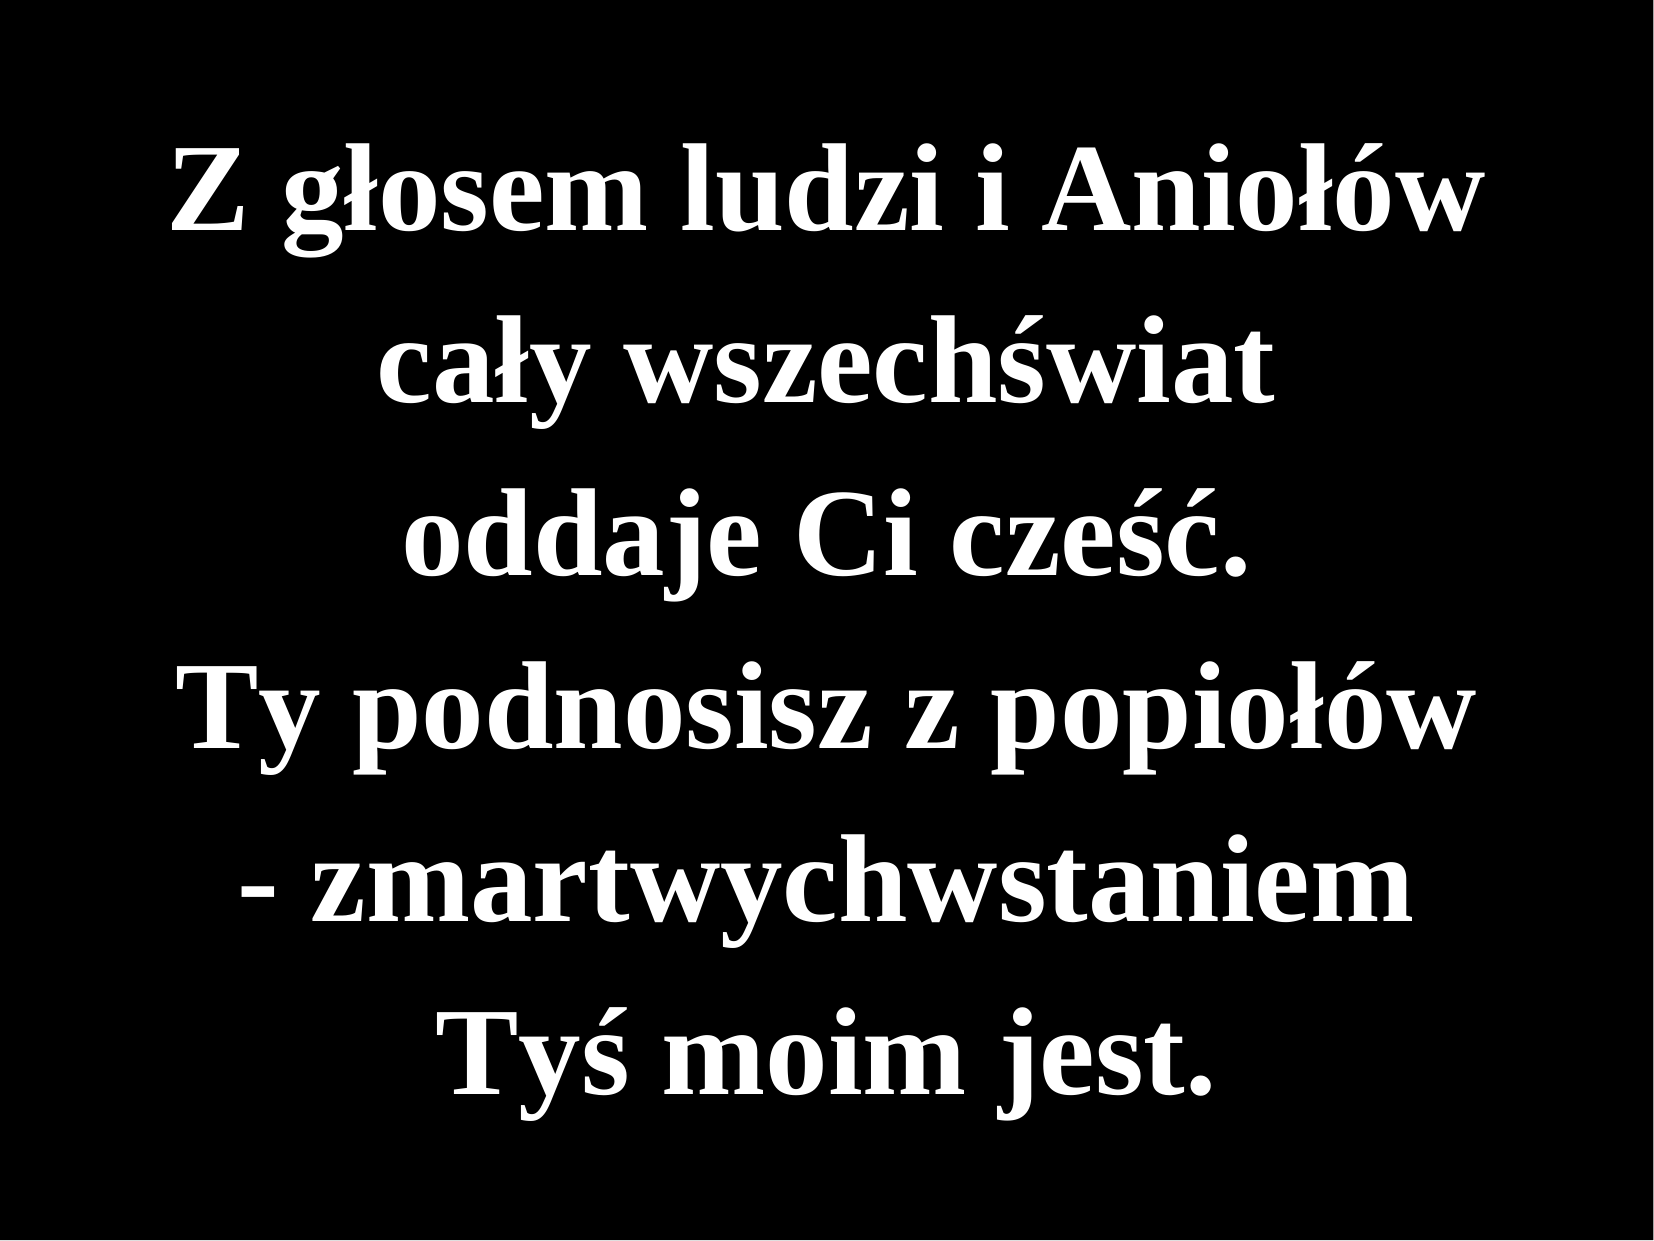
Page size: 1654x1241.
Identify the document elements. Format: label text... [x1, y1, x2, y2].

title Z głosem ludzi i Aniołów ppp cały wszechświat ppp oddaje Ci cześć. ppp Ty podnosisz z popiołów ppp - zmartwychwstaniem ppp Tyś moim jest. [0, 0, 1654, 1241]
